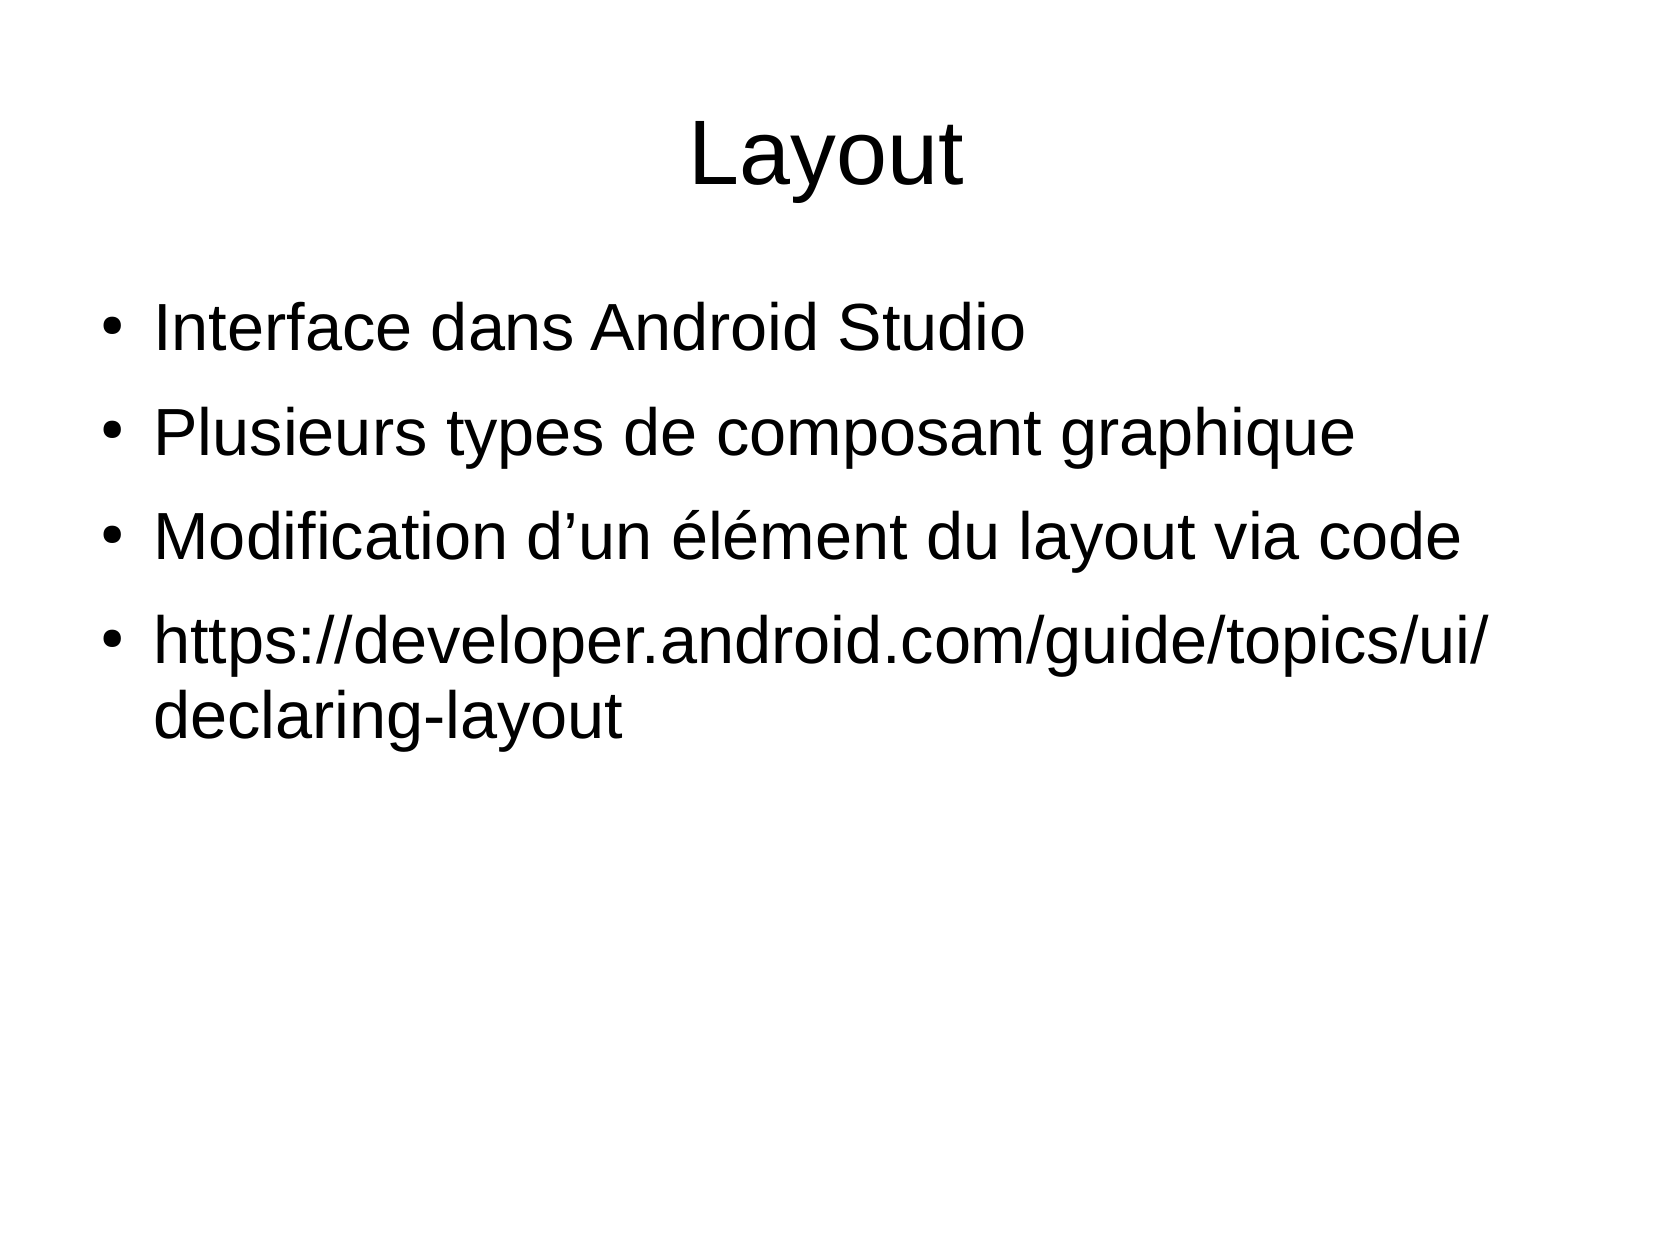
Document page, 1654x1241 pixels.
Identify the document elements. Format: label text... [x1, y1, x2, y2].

title Layout [82, 49, 1571, 257]
list Interface dans Android Studio Plusieurs types de composant graphique Modification d’un élément du layout via code https://developer.android.com/guide/topics/ui/declaring-layout [82, 290, 1571, 1010]
